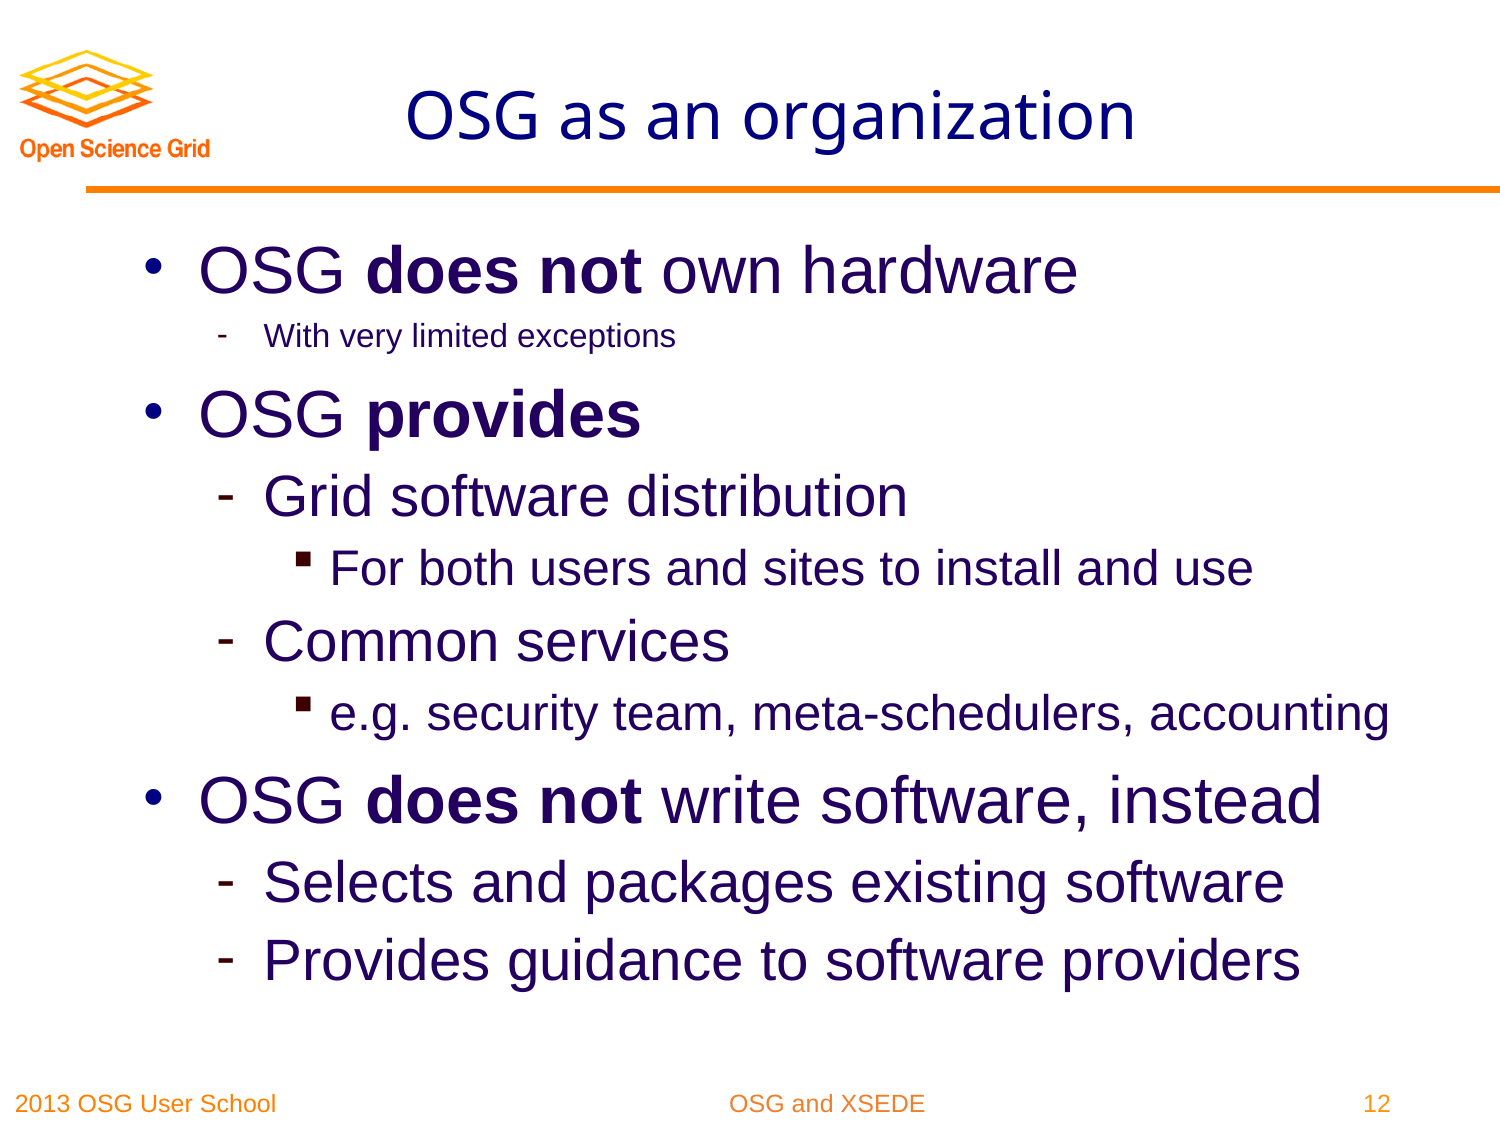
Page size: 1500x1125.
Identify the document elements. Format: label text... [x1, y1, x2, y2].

list OSG does not own hardware With very limited exceptions OSG provides Grid software distribution For both users and sites to install and use Common services e.g. security team, meta-schedulers, accounting OSG does not write software, instead Selects and packages existing software Provides guidance to software providers [127, 218, 1437, 1058]
title OSG as an organization [201, 18, 1342, 207]
picture [0, 27, 201, 179]
